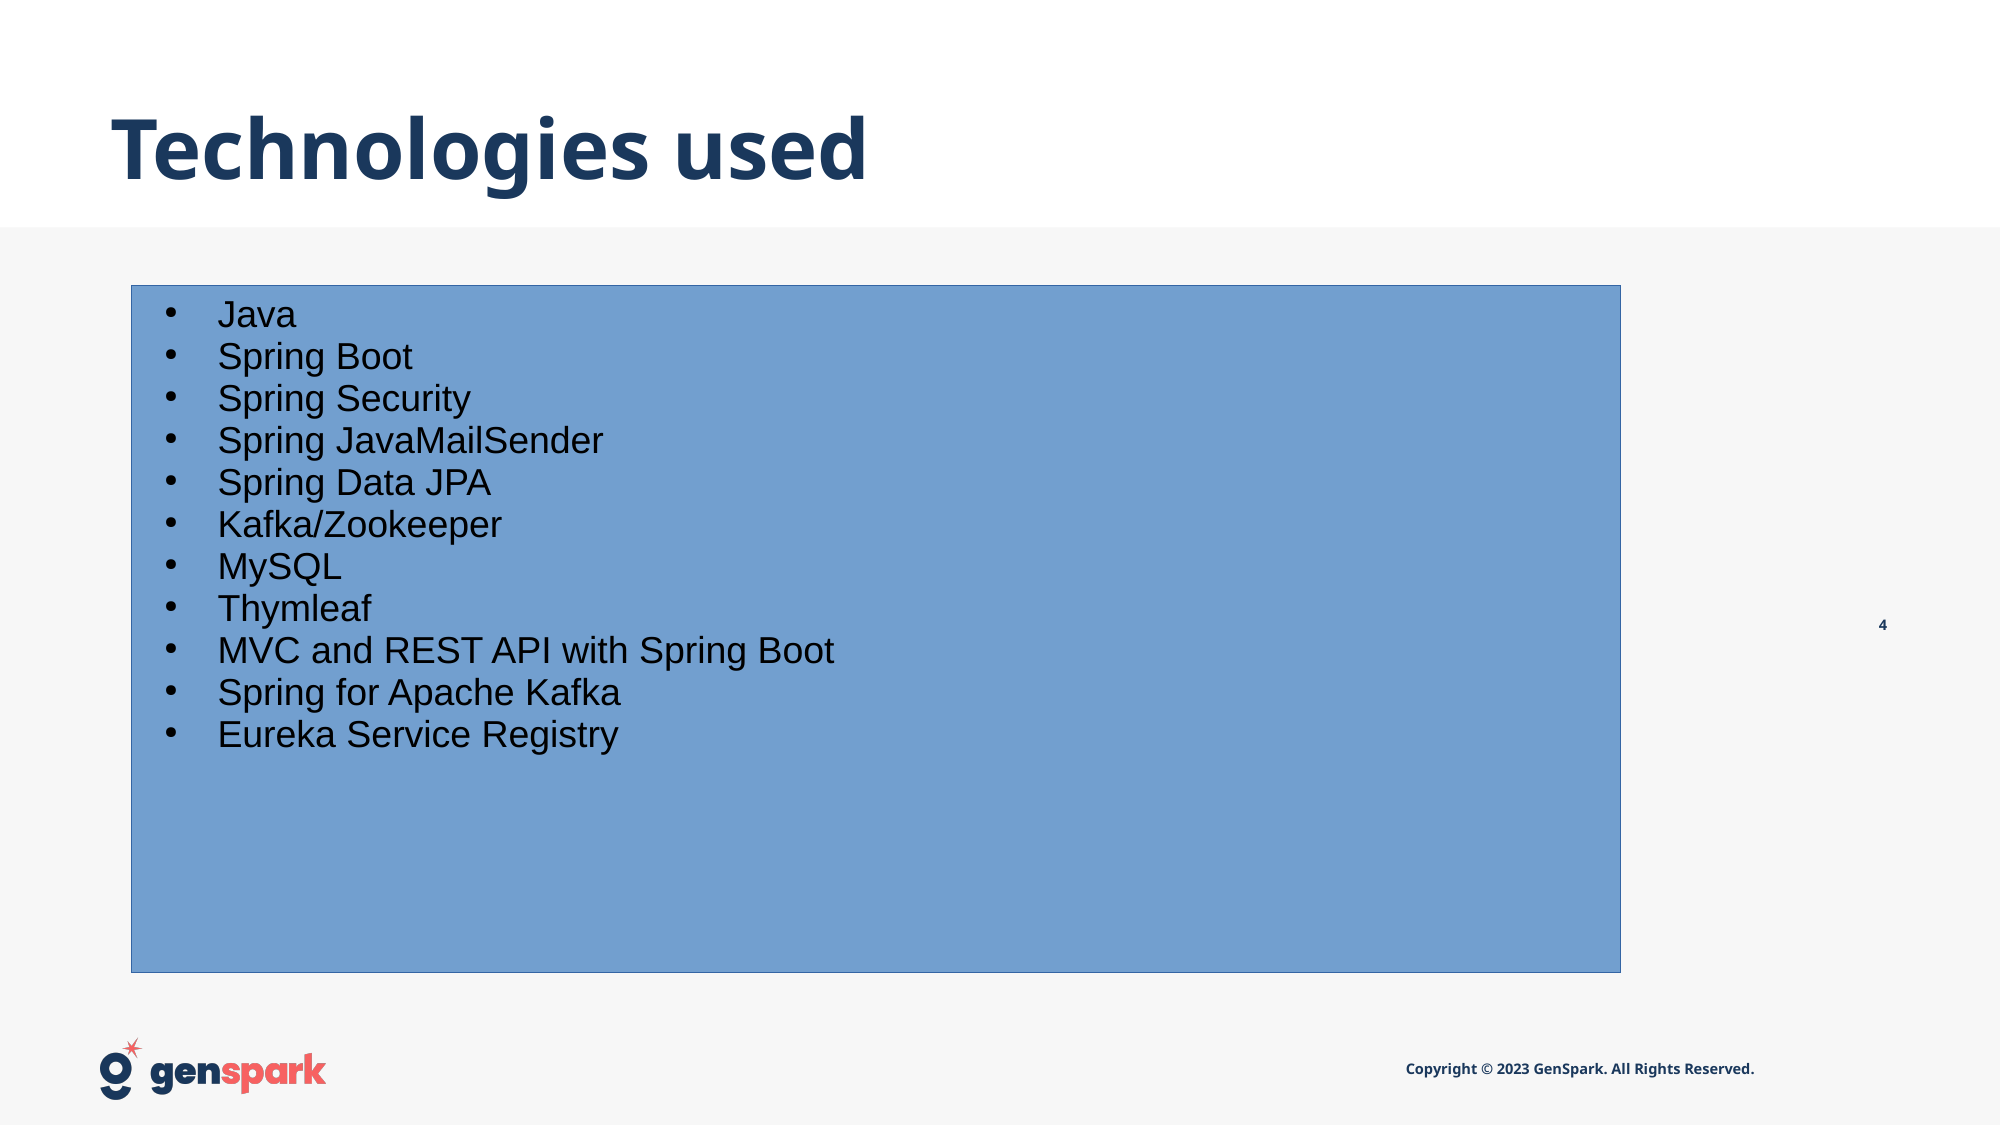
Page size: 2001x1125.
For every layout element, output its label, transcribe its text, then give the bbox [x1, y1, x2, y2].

slide_number <number> [112, 264, 1887, 987]
picture [0, 0, 2001, 1125]
title [82, 49, 1571, 257]
title Technologies used [110, 8, 1888, 196]
footer Copyright © 2023 GenSpark. All Rights Reserved. [1405, 1050, 1811, 1088]
picture [100, 1037, 326, 1100]
list Java Spring Boot Spring Security Spring JavaMailSender Spring Data JPA Kafka/Zookeeper MySQL Thymleaf MVC and REST API with Spring Boot Spring for Apache Kafka Eureka Service Registry [131, 285, 1621, 973]
